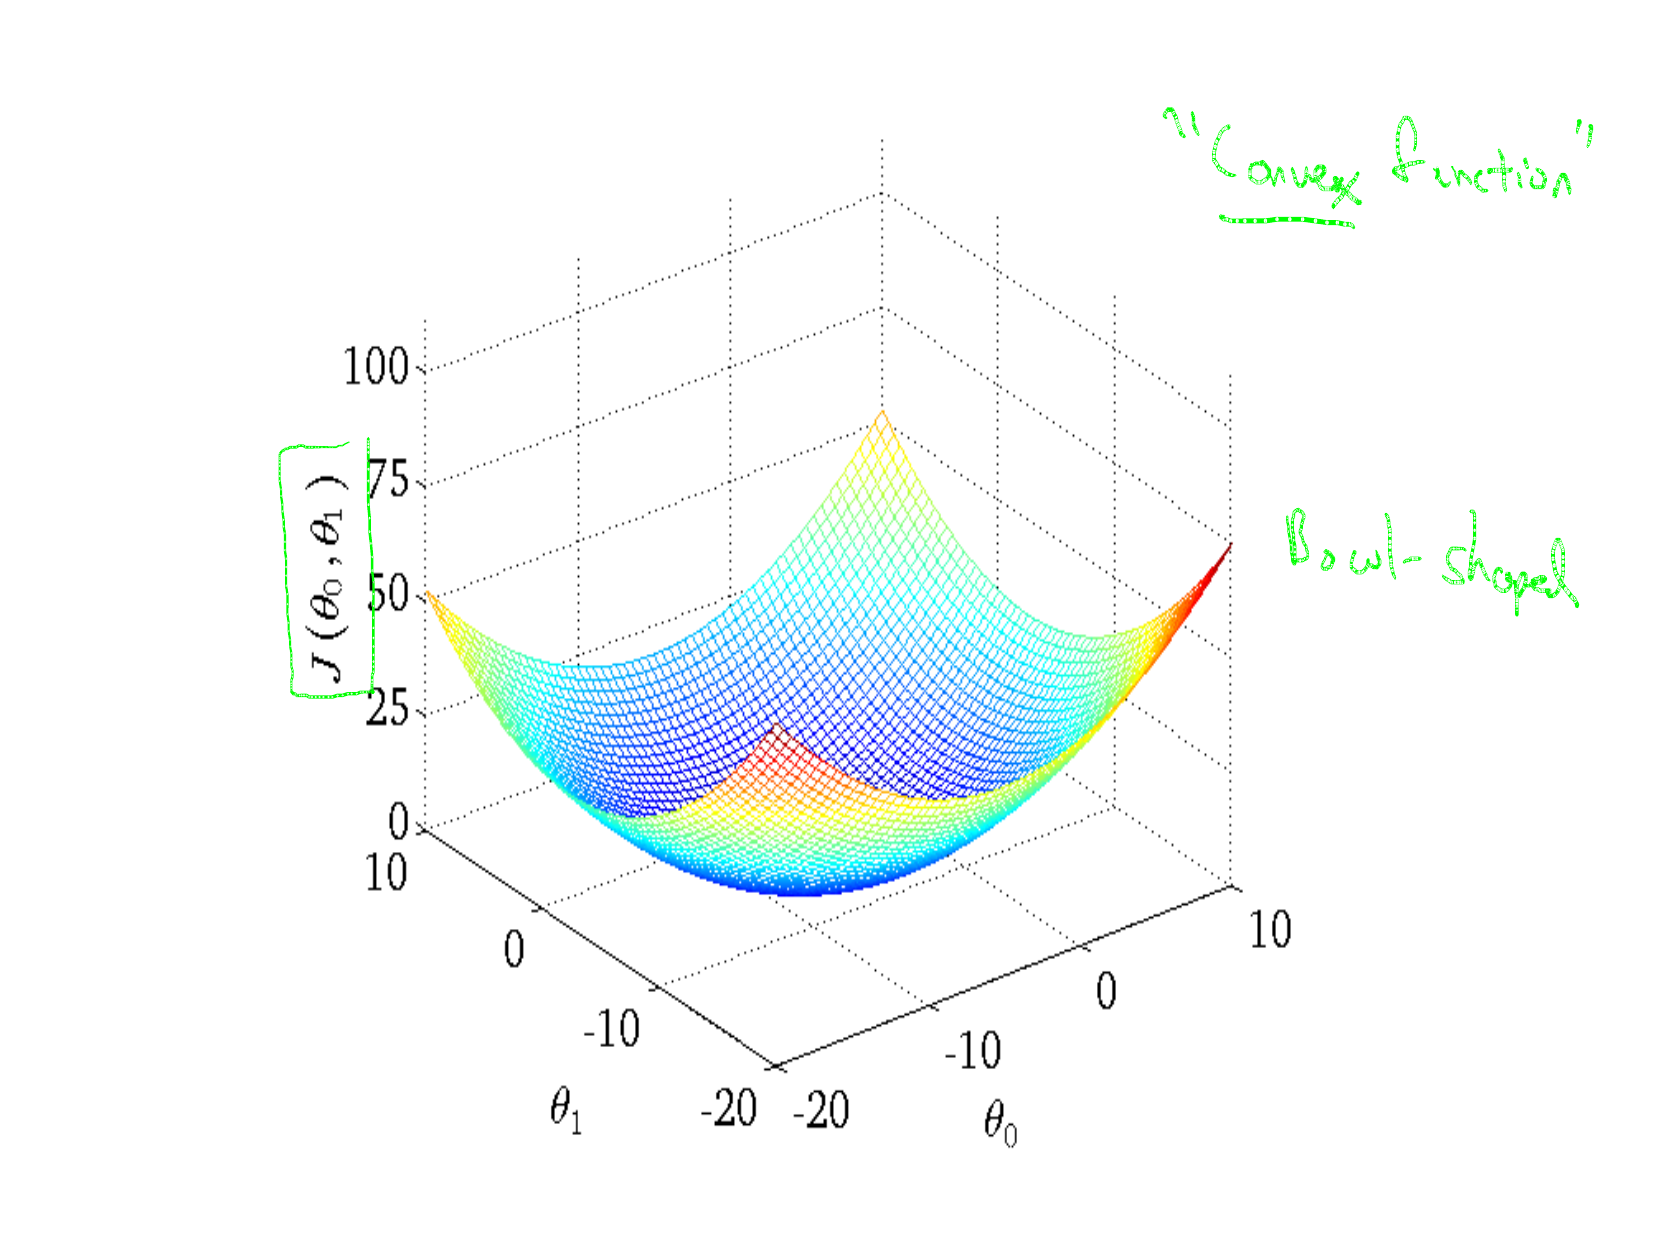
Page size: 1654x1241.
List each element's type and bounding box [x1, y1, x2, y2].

picture [248, 50, 1598, 1190]
